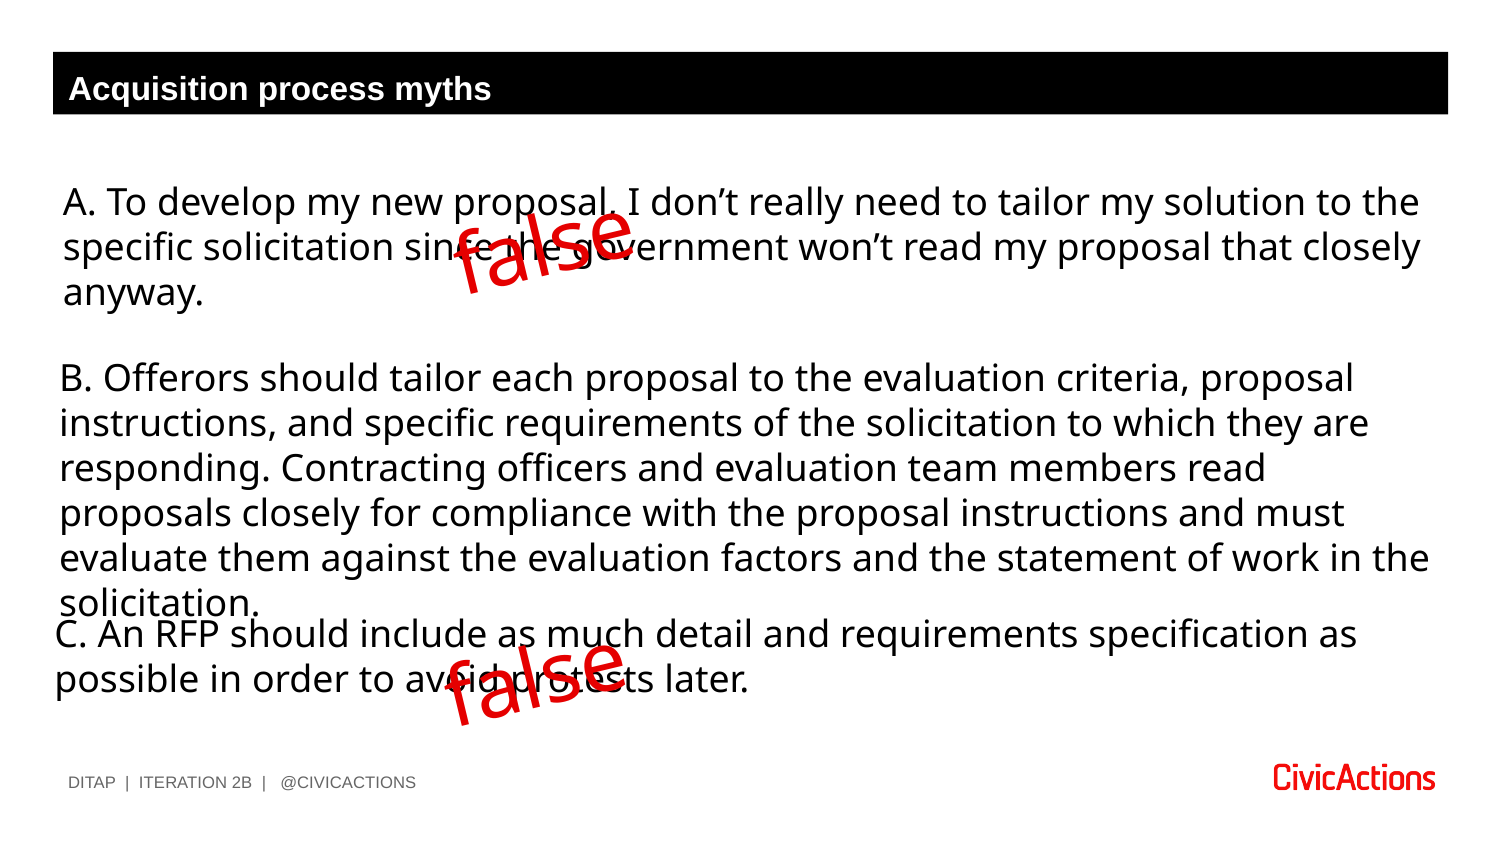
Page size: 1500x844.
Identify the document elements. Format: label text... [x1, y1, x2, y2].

text_box false [415, 578, 683, 746]
list C. An RFP should include as much detail and requirements specification as possible in order to avoid protests later. [44, 600, 1440, 777]
title Acquisition process myths [53, 51, 1449, 115]
text_box false [424, 146, 692, 314]
list A. To develop my new proposal, I don’t really need to tailor my solution to the specific solicitation since the government won’t read my proposal that closely anyway. [53, 168, 1449, 344]
picture [1271, 777, 1438, 795]
list B. Offerors should tailor each proposal to the evaluation criteria, proposal instructions, and specific requirements of the solicitation to which they are responding. Contracting officers and evaluation team members read proposals closely for compliance with the proposal instructions and must evaluate them against the evaluation factors and the statement of work in the solicitation. [49, 344, 1452, 536]
